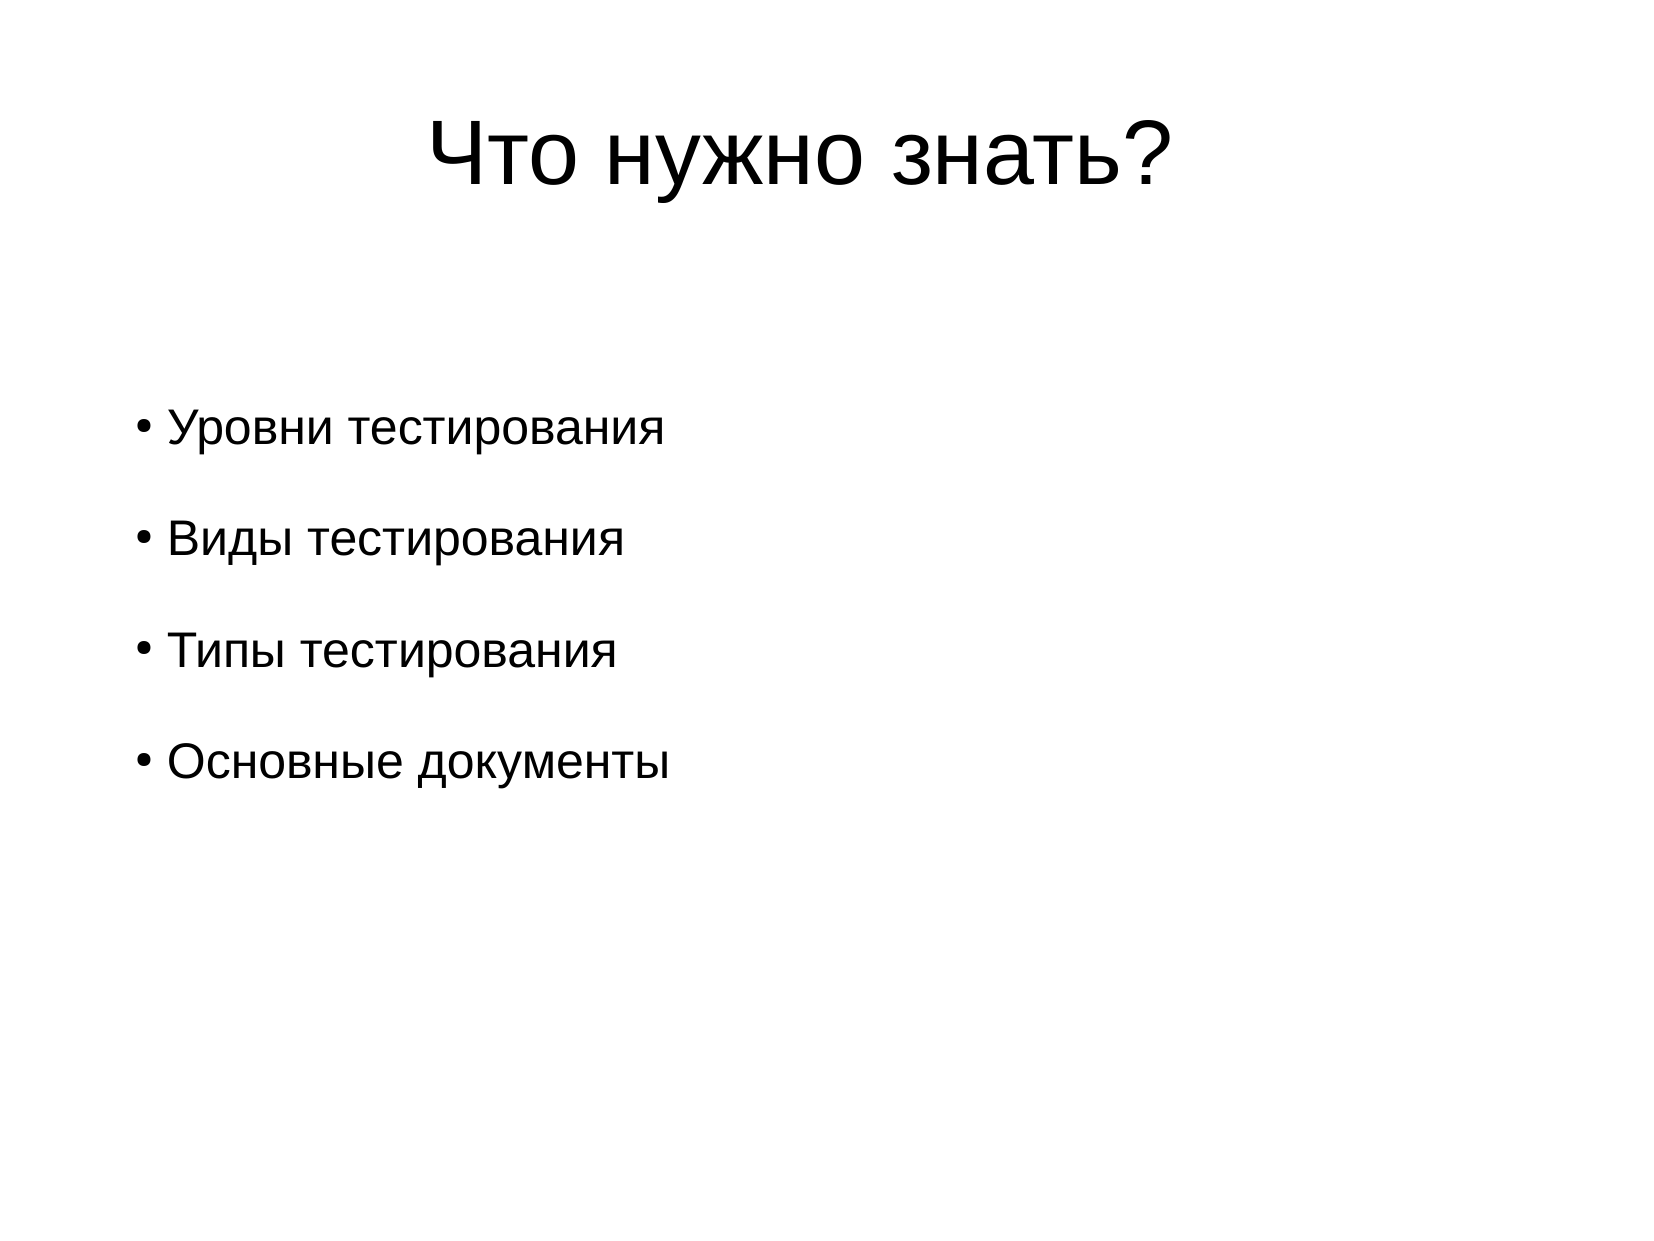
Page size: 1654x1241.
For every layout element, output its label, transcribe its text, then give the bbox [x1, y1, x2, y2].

title Что нужно знать? [30, 49, 1571, 257]
subtitle Уровни тестирования Виды тестирования Типы тестирования Основные документы [135, 290, 1591, 1010]
